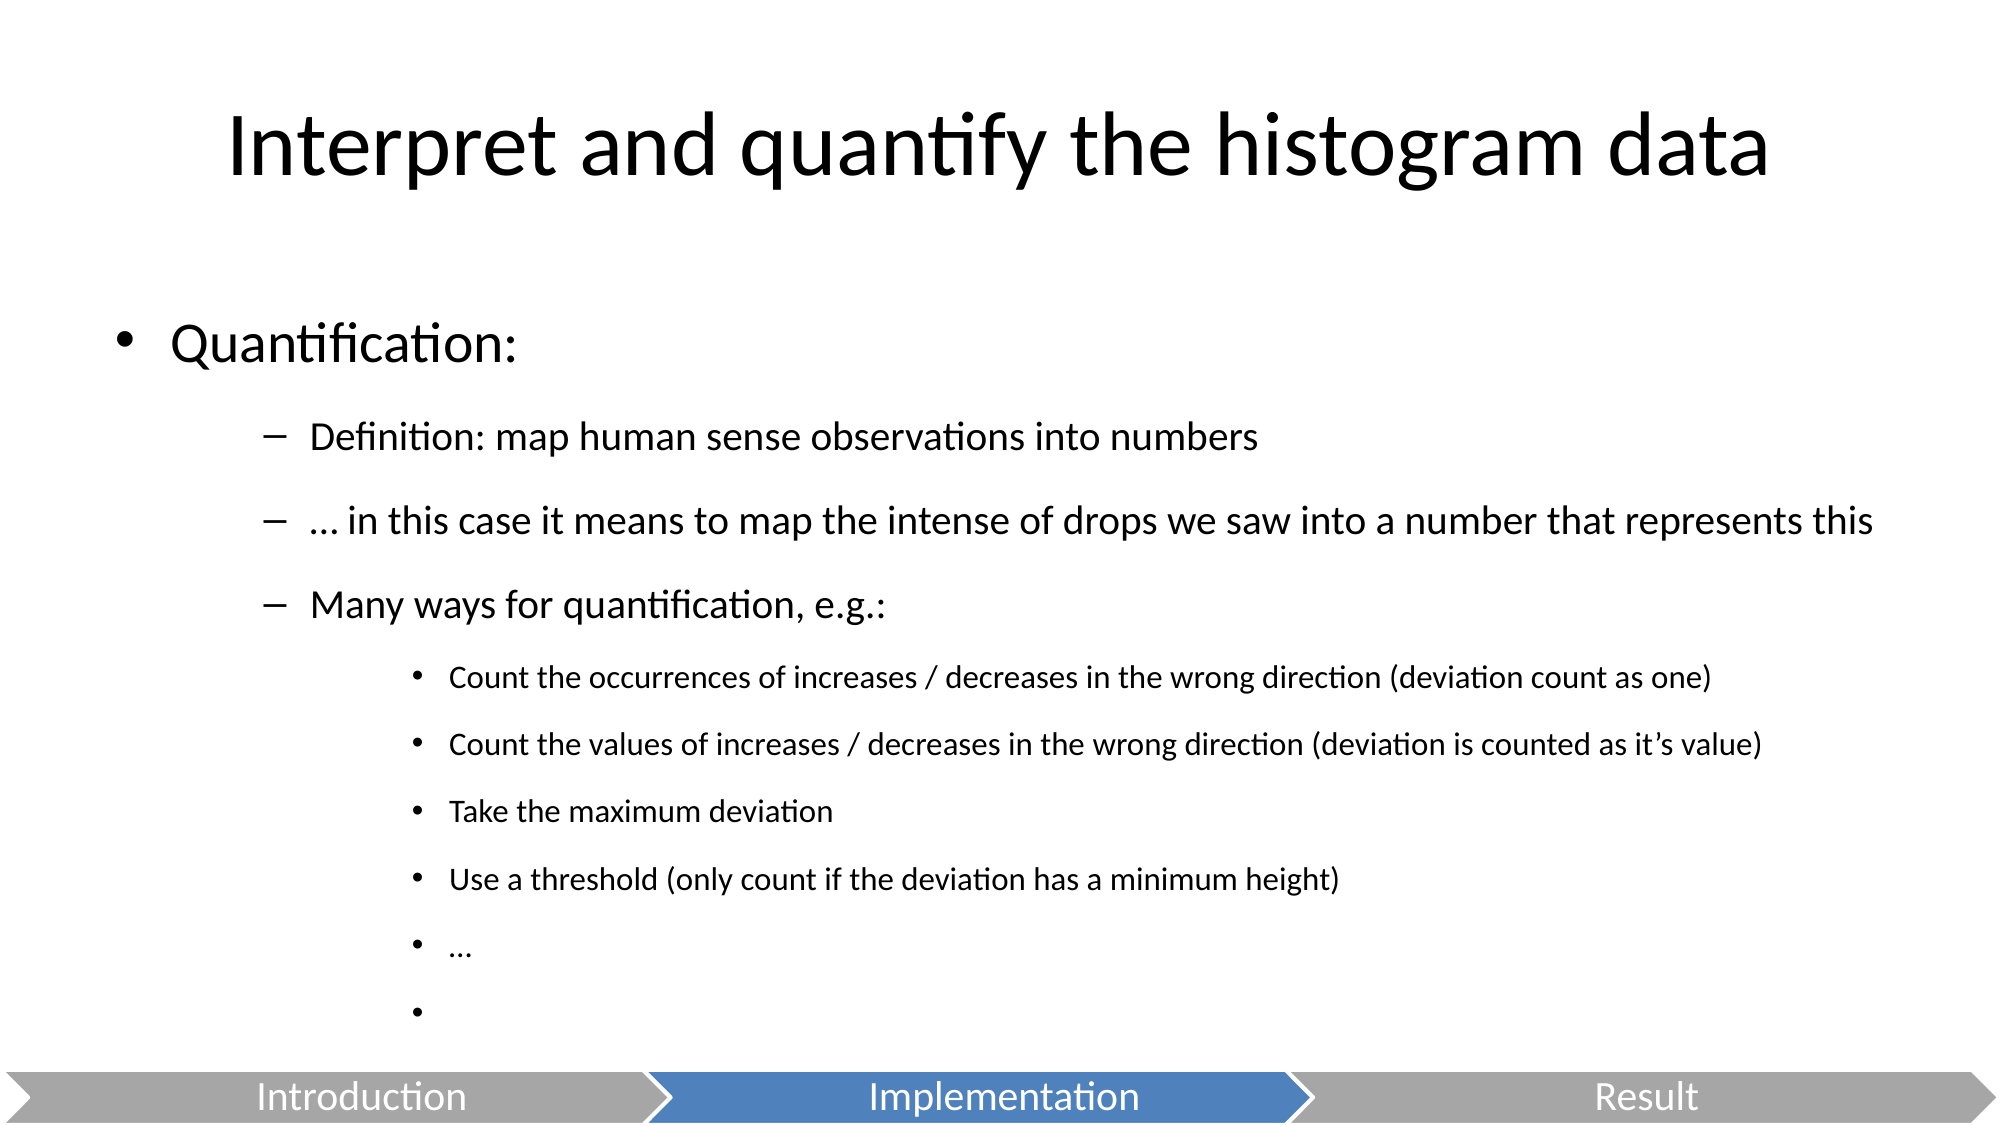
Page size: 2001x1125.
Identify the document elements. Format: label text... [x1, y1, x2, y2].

text_box Result [1285, 1069, 2000, 1125]
text_box Implementation [643, 1069, 1312, 1125]
text_box Introduction [0, 1069, 669, 1125]
list Quantification: Definition: map human sense observations into numbers … in this case it means to map the intense of drops we saw into a number that represents this Many ways for quantification, e.g.: Count the occurrences of increases / decreases in the wrong direction (deviation count as one) Count the values of increases / decreases in the wrong direction (deviation is counted as it’s value) Take the maximum deviation Use a threshold (only count if the deviation has a minimum height) … [99, 262, 1900, 1005]
title Interpret and quantify the histogram data [99, 45, 1900, 233]
